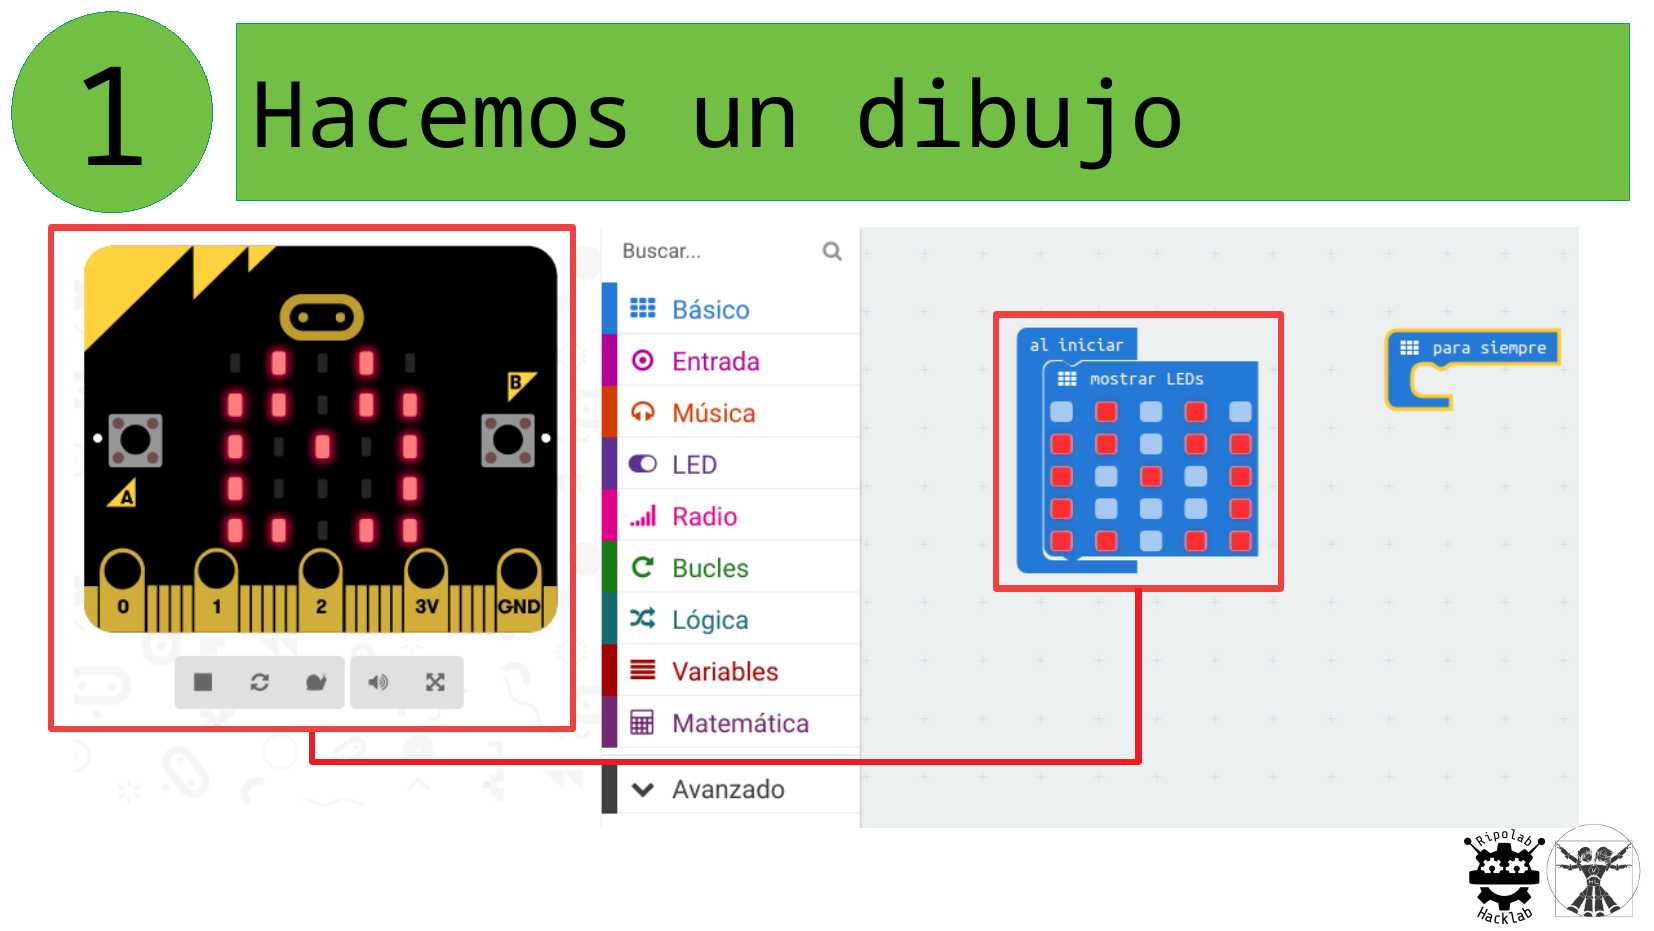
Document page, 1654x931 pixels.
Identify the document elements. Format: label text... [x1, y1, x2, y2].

picture [74, 227, 1642, 924]
picture [74, 231, 570, 726]
picture [999, 318, 1278, 585]
text_box Hacemos un dibujo [236, 23, 1630, 201]
text_box 1 [11, 11, 213, 213]
